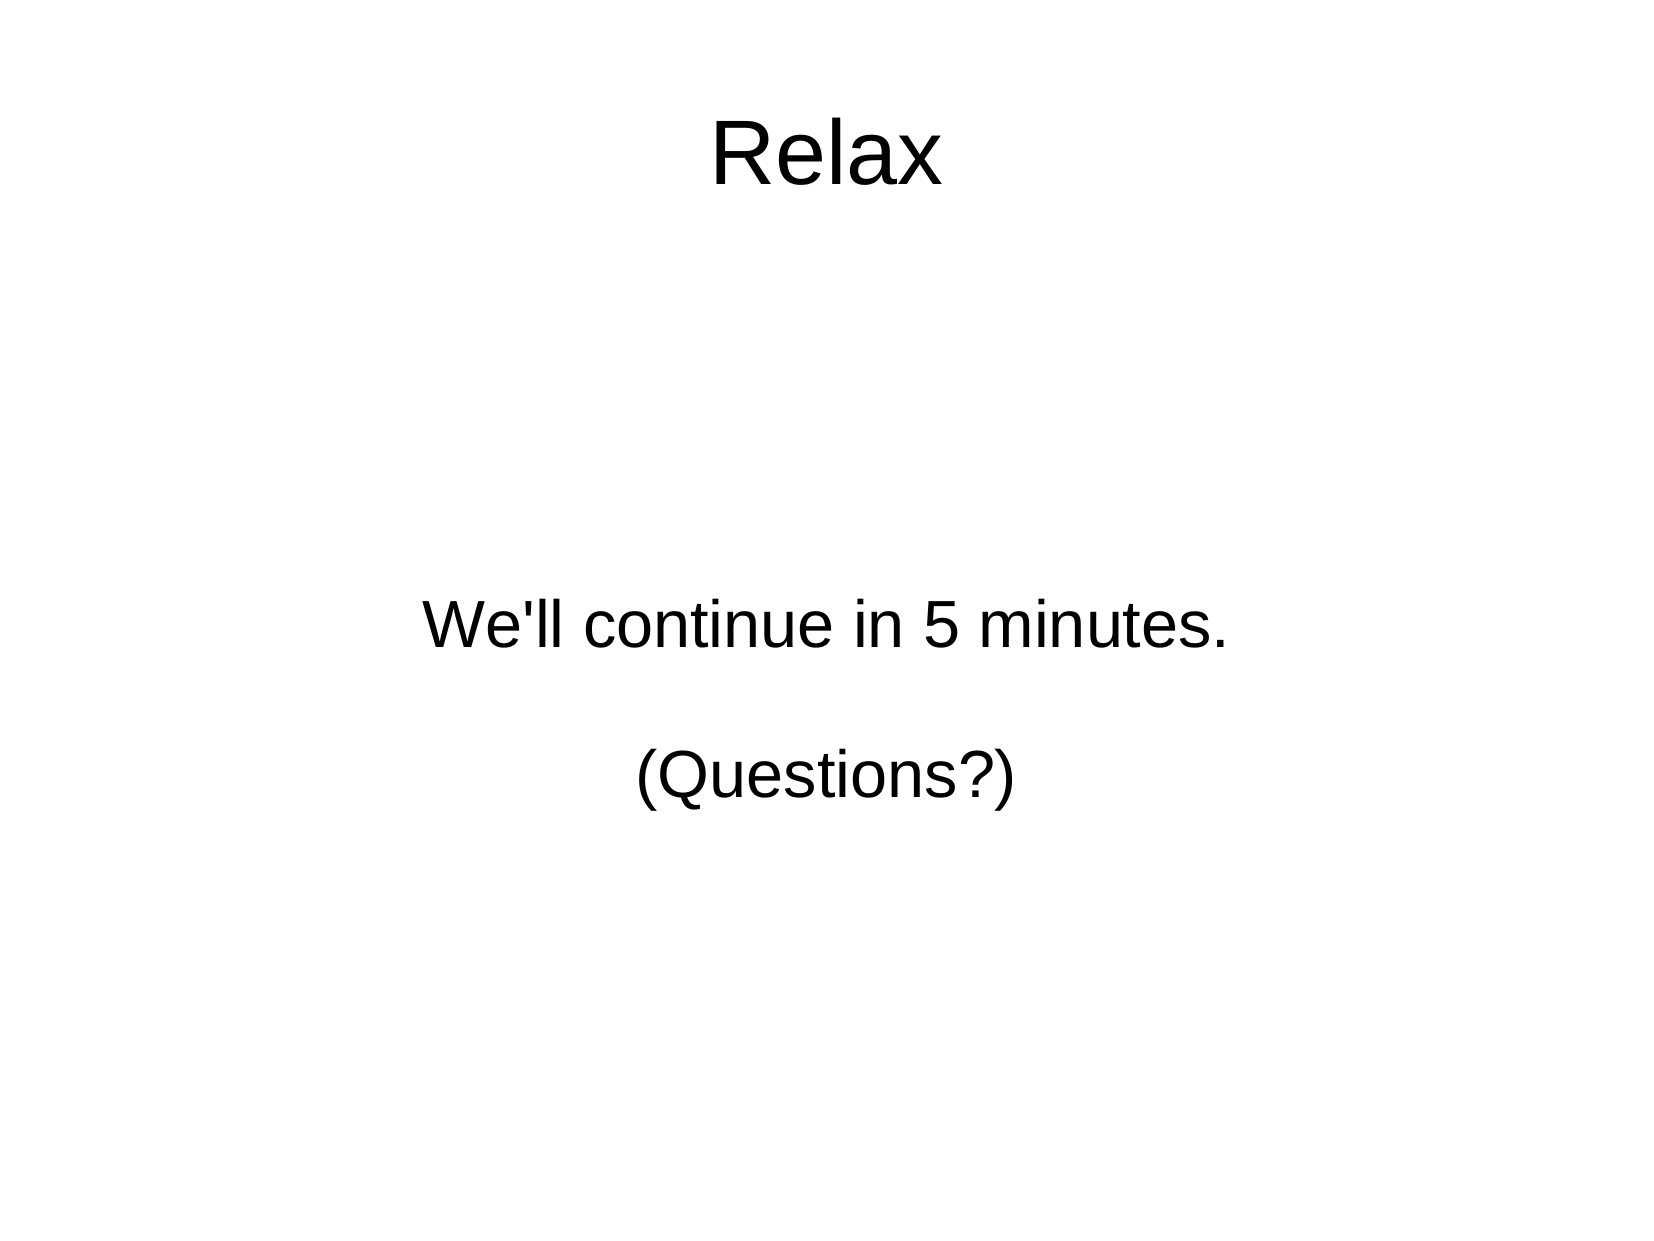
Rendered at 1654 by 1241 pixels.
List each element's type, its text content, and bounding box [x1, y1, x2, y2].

subtitle We'll continue in 5 minutes. (Questions?) [82, 297, 1571, 1102]
title Relax [82, 56, 1571, 250]
